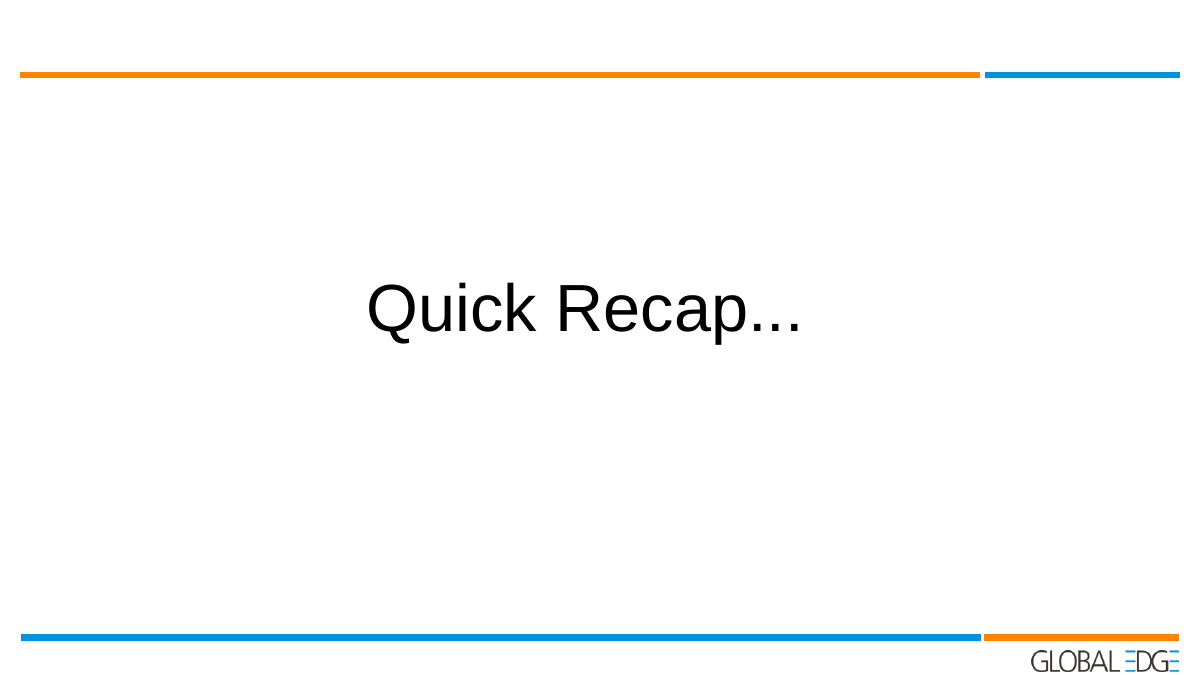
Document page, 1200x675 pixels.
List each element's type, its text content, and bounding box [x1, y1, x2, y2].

subtitle Quick Recap... [47, 187, 1123, 431]
picture [1031, 650, 1179, 672]
